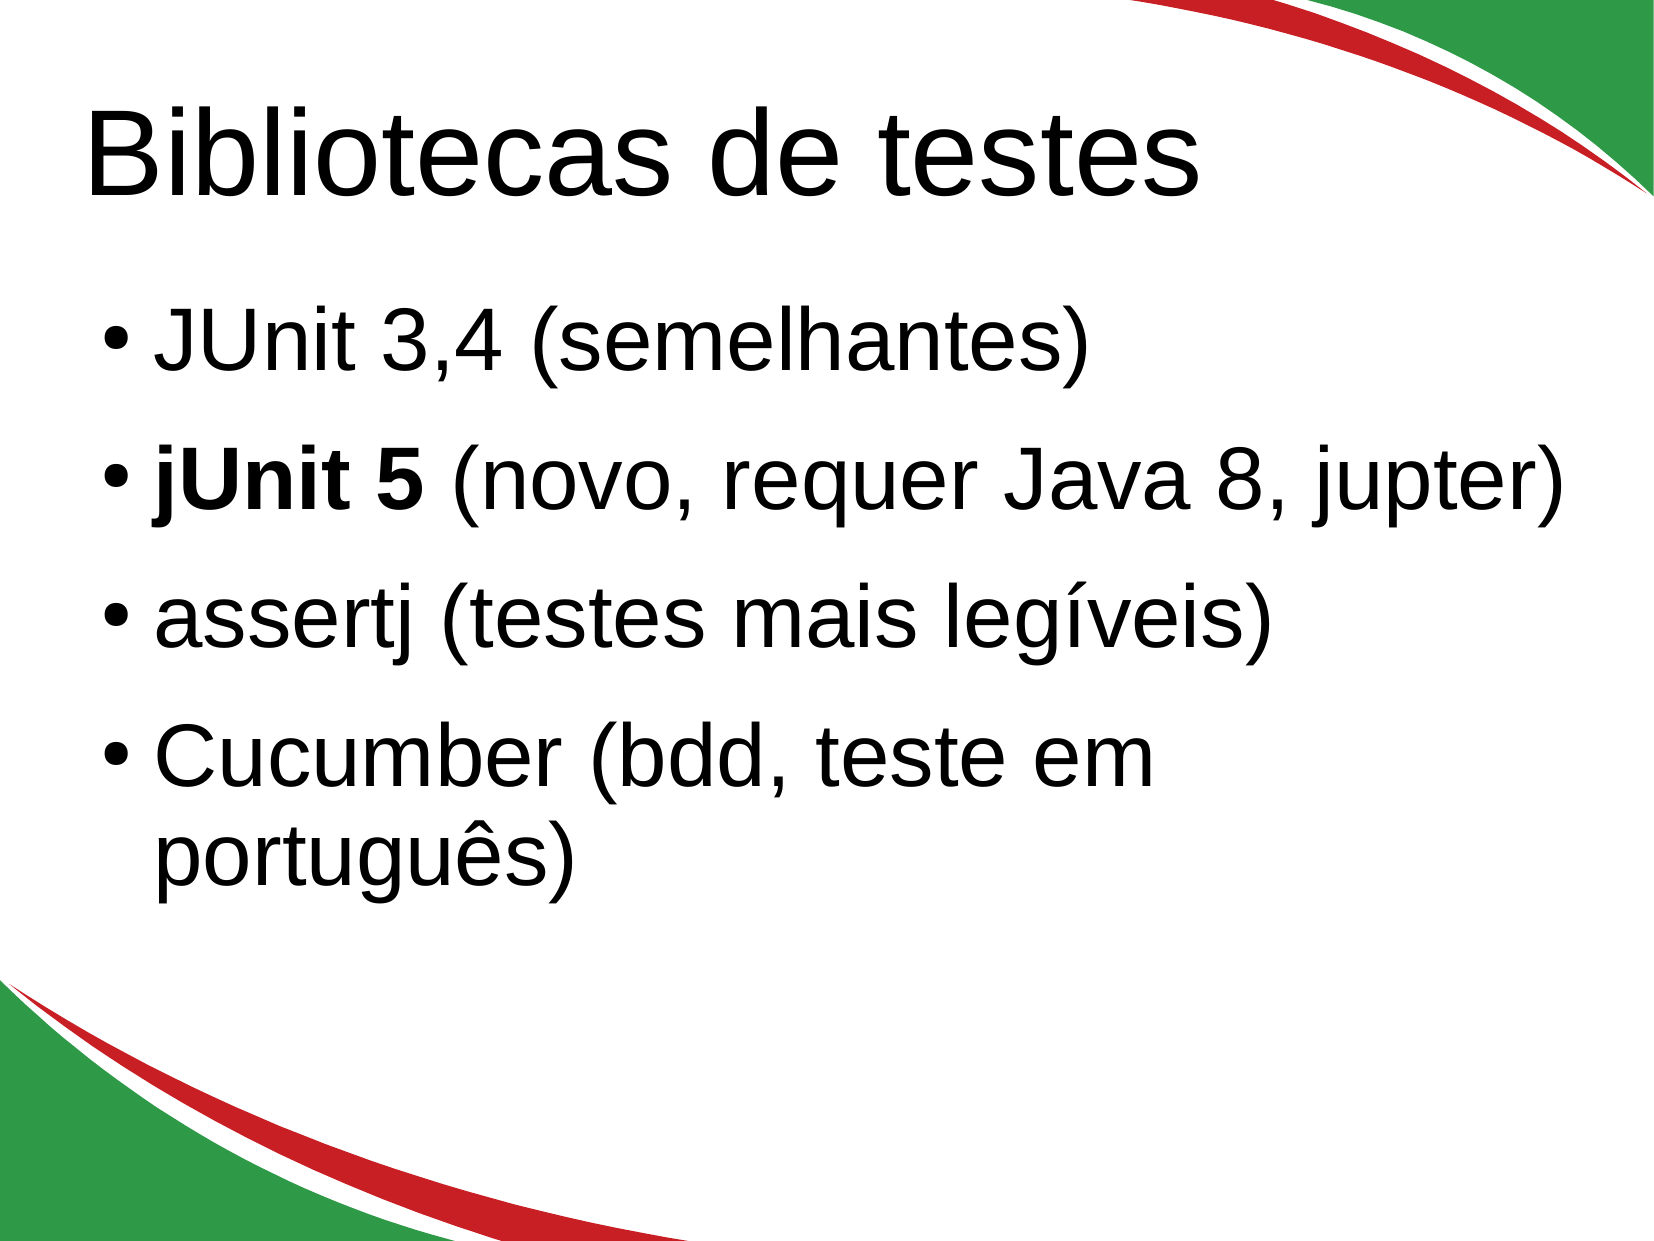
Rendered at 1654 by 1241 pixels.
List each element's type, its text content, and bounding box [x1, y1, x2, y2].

title Bibliotecas de testes [82, 49, 1571, 257]
list JUnit 3,4 (semelhantes) jUnit 5 (novo, requer Java 8, jupter) assertj (testes mais legíveis) Cucumber (bdd, teste em português) [82, 290, 1571, 1010]
